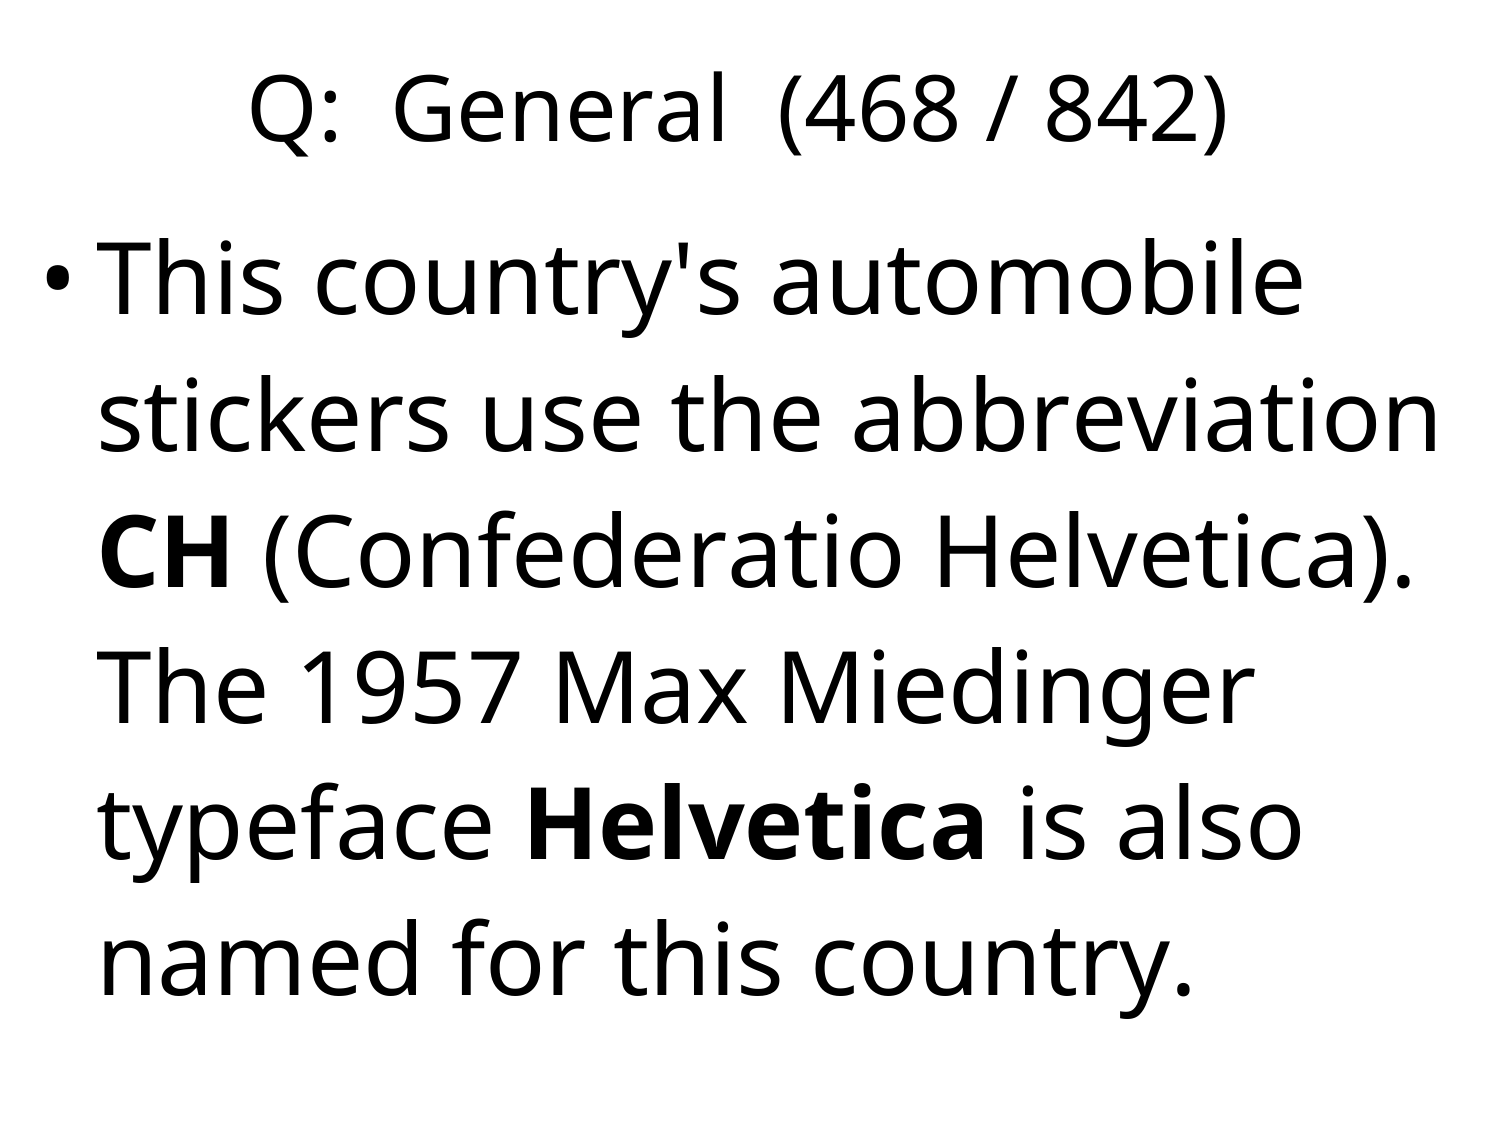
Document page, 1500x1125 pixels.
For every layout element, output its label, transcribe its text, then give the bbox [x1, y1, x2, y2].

list This country's automobile stickers use the abbreviation CH (Confederatio Helvetica). The 1957 Max Miedinger typeface Helvetica is also named for this country. [24, 200, 1476, 1101]
title Q: General (468 / 842) [24, 12, 1476, 200]
